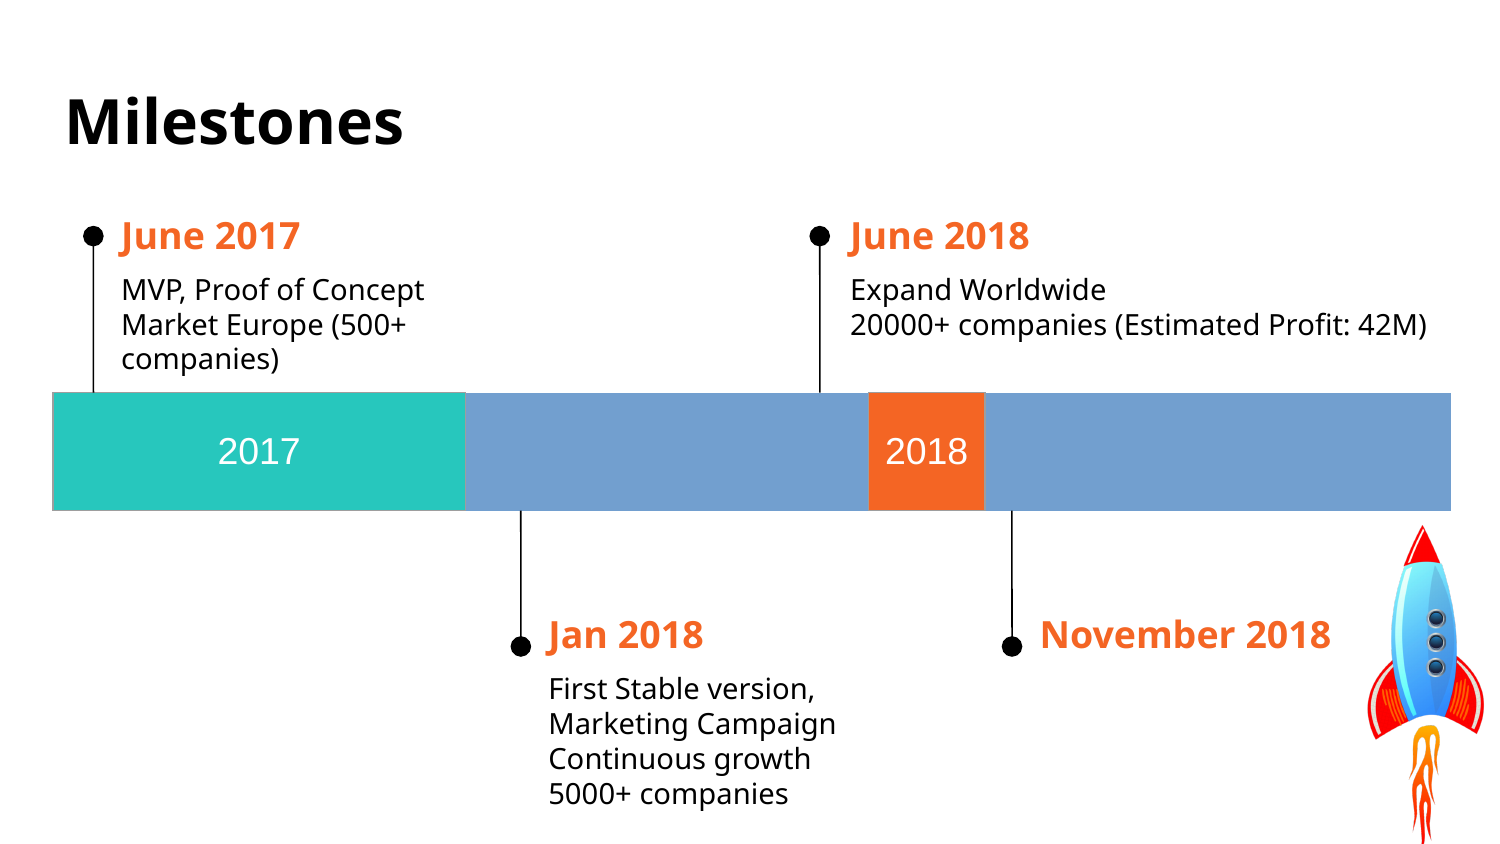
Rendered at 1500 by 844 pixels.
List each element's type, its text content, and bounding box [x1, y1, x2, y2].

table_header [986, 393, 1101, 511]
title November 2018 [1024, 601, 1353, 667]
picture [1353, 520, 1500, 844]
list Expand Worldwide 20000+ companies (Estimated Profit: 42M) [835, 256, 1452, 351]
table_header [466, 393, 635, 511]
table_header [1334, 393, 1451, 511]
title June 2017 [106, 202, 486, 256]
table_header [1218, 393, 1334, 511]
table_header 2018 [869, 393, 984, 510]
table_header [1101, 393, 1218, 511]
title June 2018 [835, 202, 1222, 256]
table_header [635, 393, 752, 511]
table_header [752, 393, 868, 511]
table_header 2017 [54, 393, 465, 510]
title Jan 2018 [533, 601, 914, 655]
title Milestones [49, 67, 1448, 173]
list First Stable version, Marketing Campaign Continuous growth 5000+ companies [533, 655, 930, 818]
list MVP, Proof of Concept Market Europe (500+ companies) [106, 256, 578, 351]
